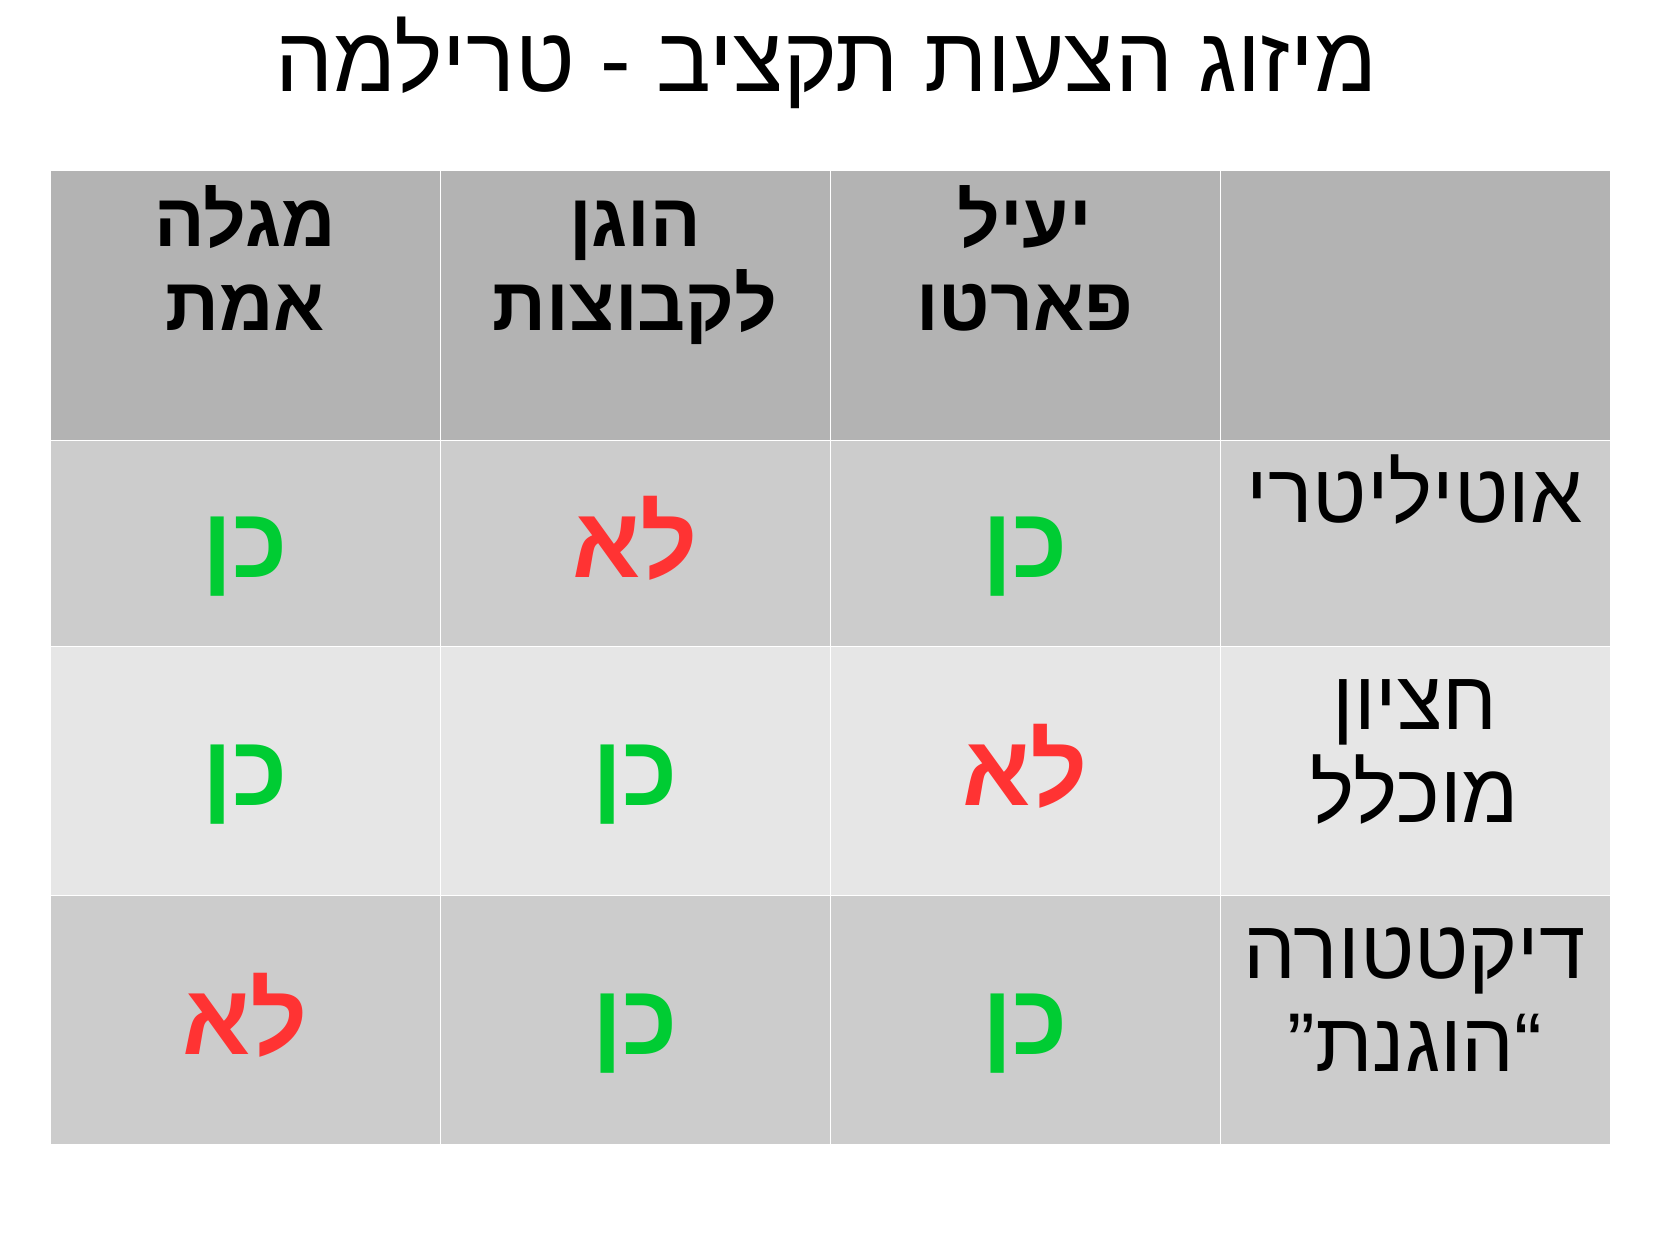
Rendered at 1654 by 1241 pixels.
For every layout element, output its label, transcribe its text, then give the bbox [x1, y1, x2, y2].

table_cell כן [51, 647, 440, 895]
table_cell חציון מוכלל [1221, 647, 1610, 895]
table_cell דיקטטורה “הוגנת” [1221, 896, 1610, 1144]
table_cell כן [831, 896, 1220, 1144]
table_cell אוטיליטרי [1221, 441, 1610, 646]
table_cell לא [51, 896, 440, 1144]
table_header הוגן לקבוצות [441, 171, 830, 440]
table_cell כן [441, 647, 830, 895]
title מיזוג הצעות תקציב - טרילמה [0, 0, 1654, 136]
table_cell לא [441, 441, 830, 646]
table_header מגלה אמת [51, 171, 440, 440]
table_cell כן [51, 441, 440, 646]
table_header [1221, 171, 1610, 440]
table_cell לא [831, 647, 1220, 895]
table_cell כן [831, 441, 1220, 646]
table_cell כן [441, 896, 830, 1144]
table_header יעיל פארטו [831, 171, 1220, 440]
